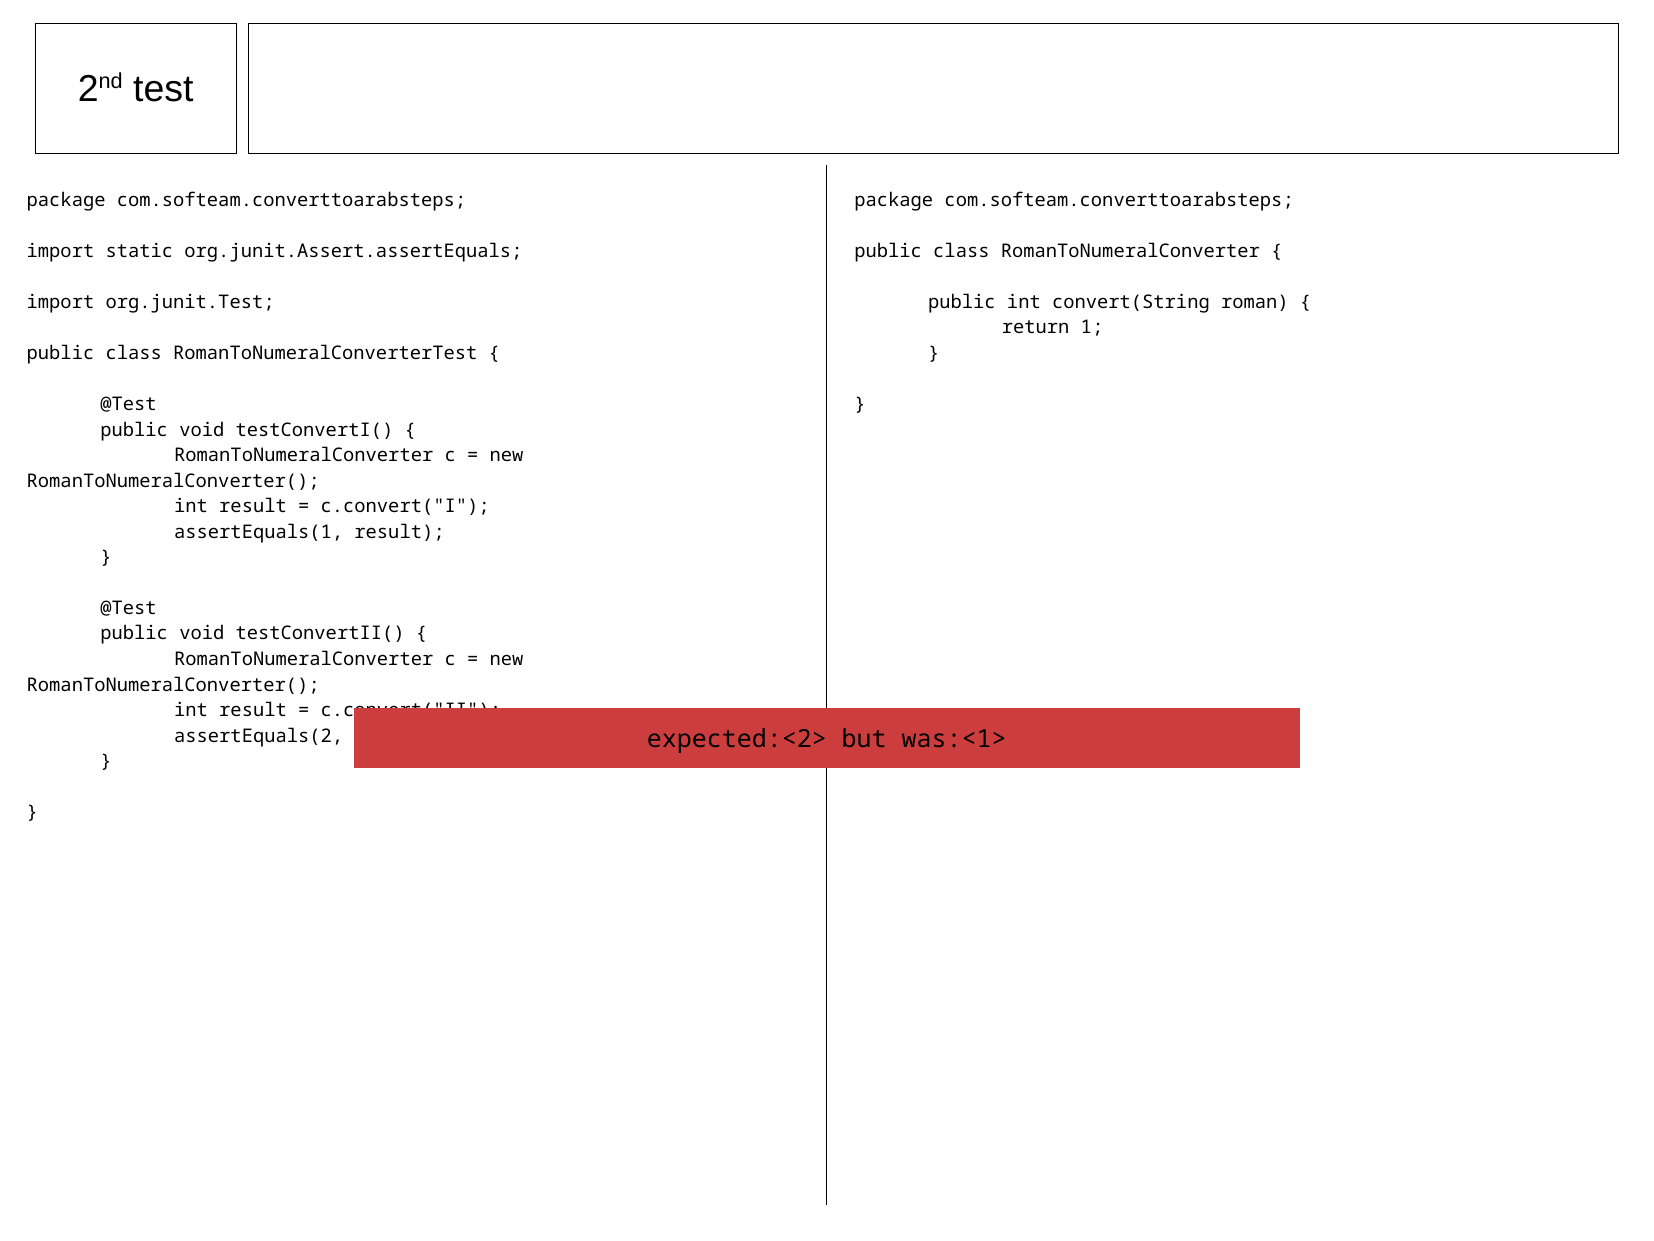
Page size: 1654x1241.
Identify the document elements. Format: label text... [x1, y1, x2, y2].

text_box expected:<2> but was:<1> [354, 708, 1300, 768]
text_box package com.softeam.converttoarabsteps; import static org.junit.Assert.assertEquals; import org.junit.Test; public class RomanToNumeralConverterTest { @Test public void testConvertI() { RomanToNumeralConverter c = new RomanToNumeralConverter(); int result = c.convert("I"); assertEquals(1, result); } @Test public void testConvertII() { RomanToNumeralConverter c = new RomanToNumeralConverter(); int result = c.convert("II"); assertEquals(2, result); } } [11, 178, 792, 701]
text_box package com.softeam.converttoarabsteps; public class RomanToNumeralConverter { public int convert(String roman) { return 1; } } [839, 178, 1620, 392]
text_box 2nd test [35, 23, 237, 154]
